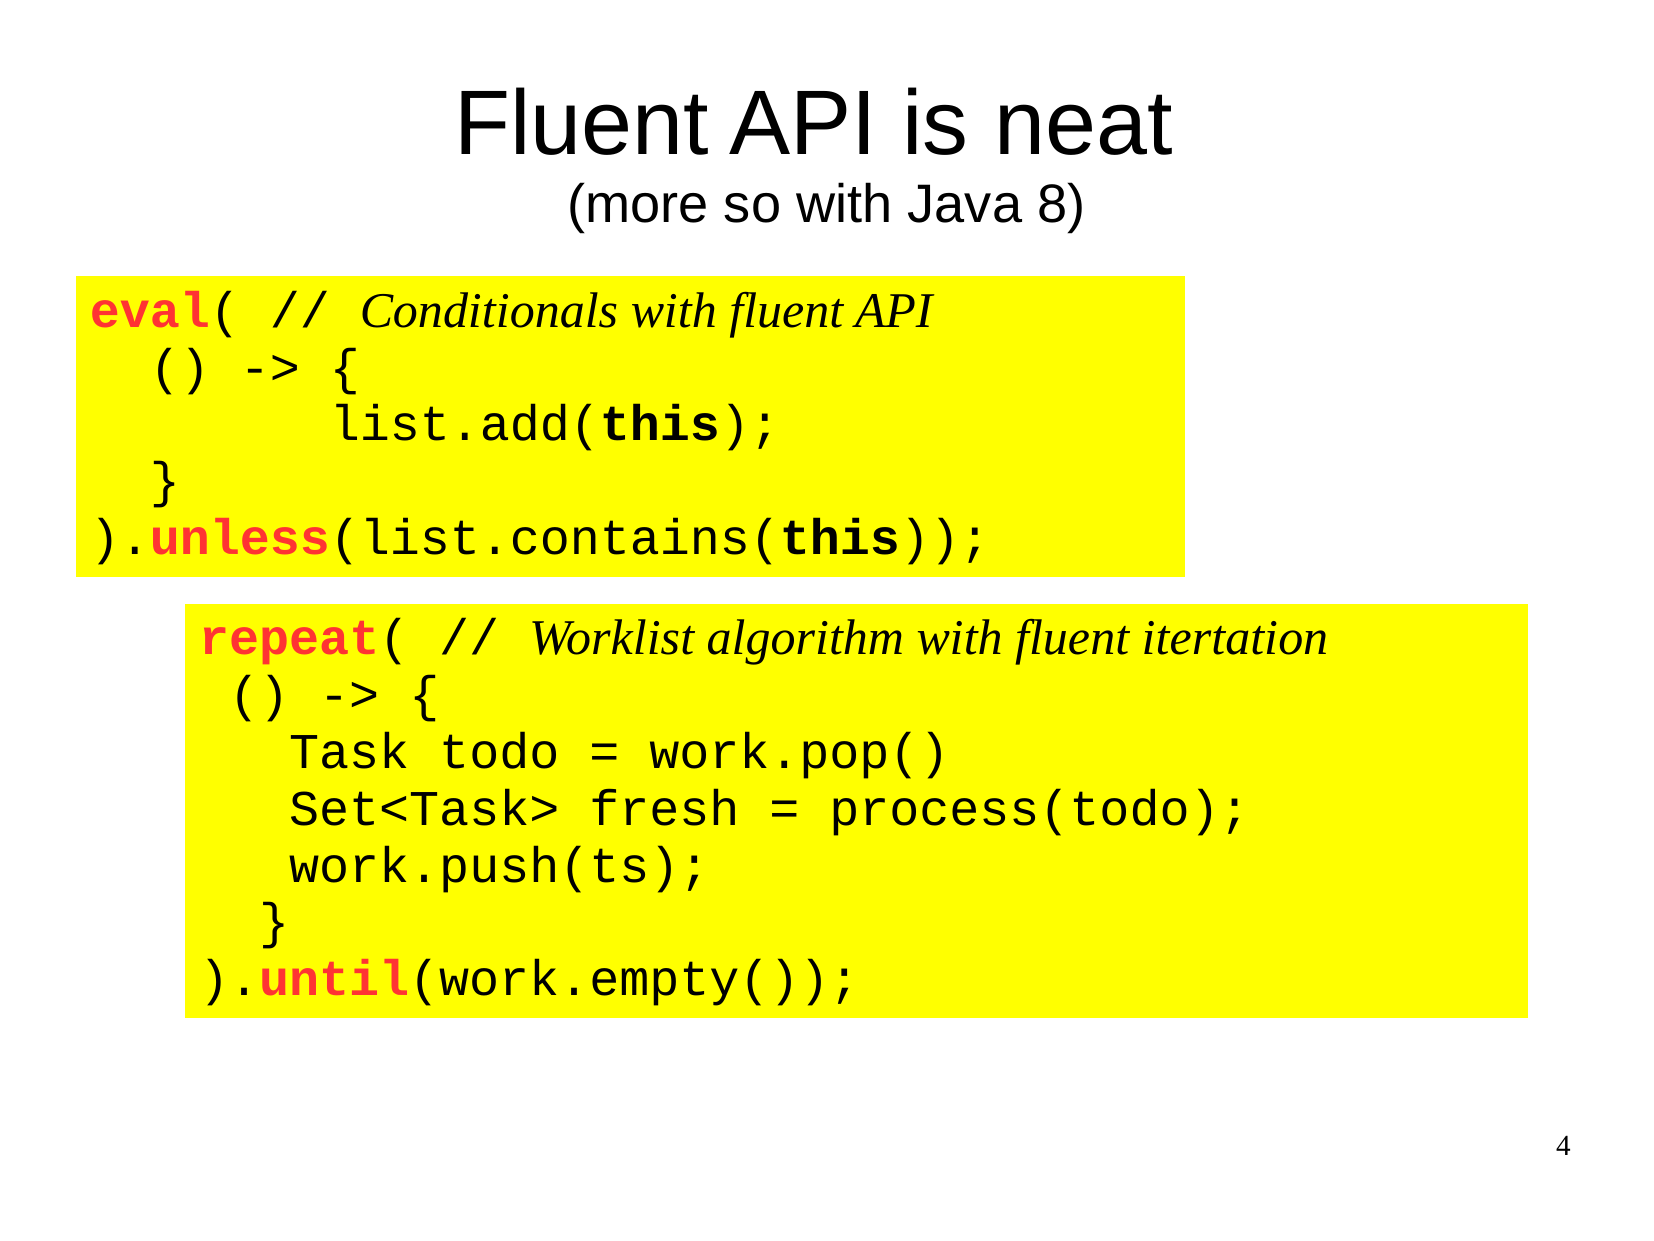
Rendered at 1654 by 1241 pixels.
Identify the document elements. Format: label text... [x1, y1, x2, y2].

table_header eval( // Conditionals with fluent API () -> { list.add(this); } ).unless(list.contains(this)); [76, 276, 1185, 577]
title Fluent API is neat (more so with Java 8) [82, 49, 1571, 257]
table_header repeat( // Worklist algorithm with fluent itertation () -> { Task todo = work.pop() Set<Task> fresh = process(todo); work.push(ts); } ).until(work.empty()); [185, 604, 1528, 1018]
